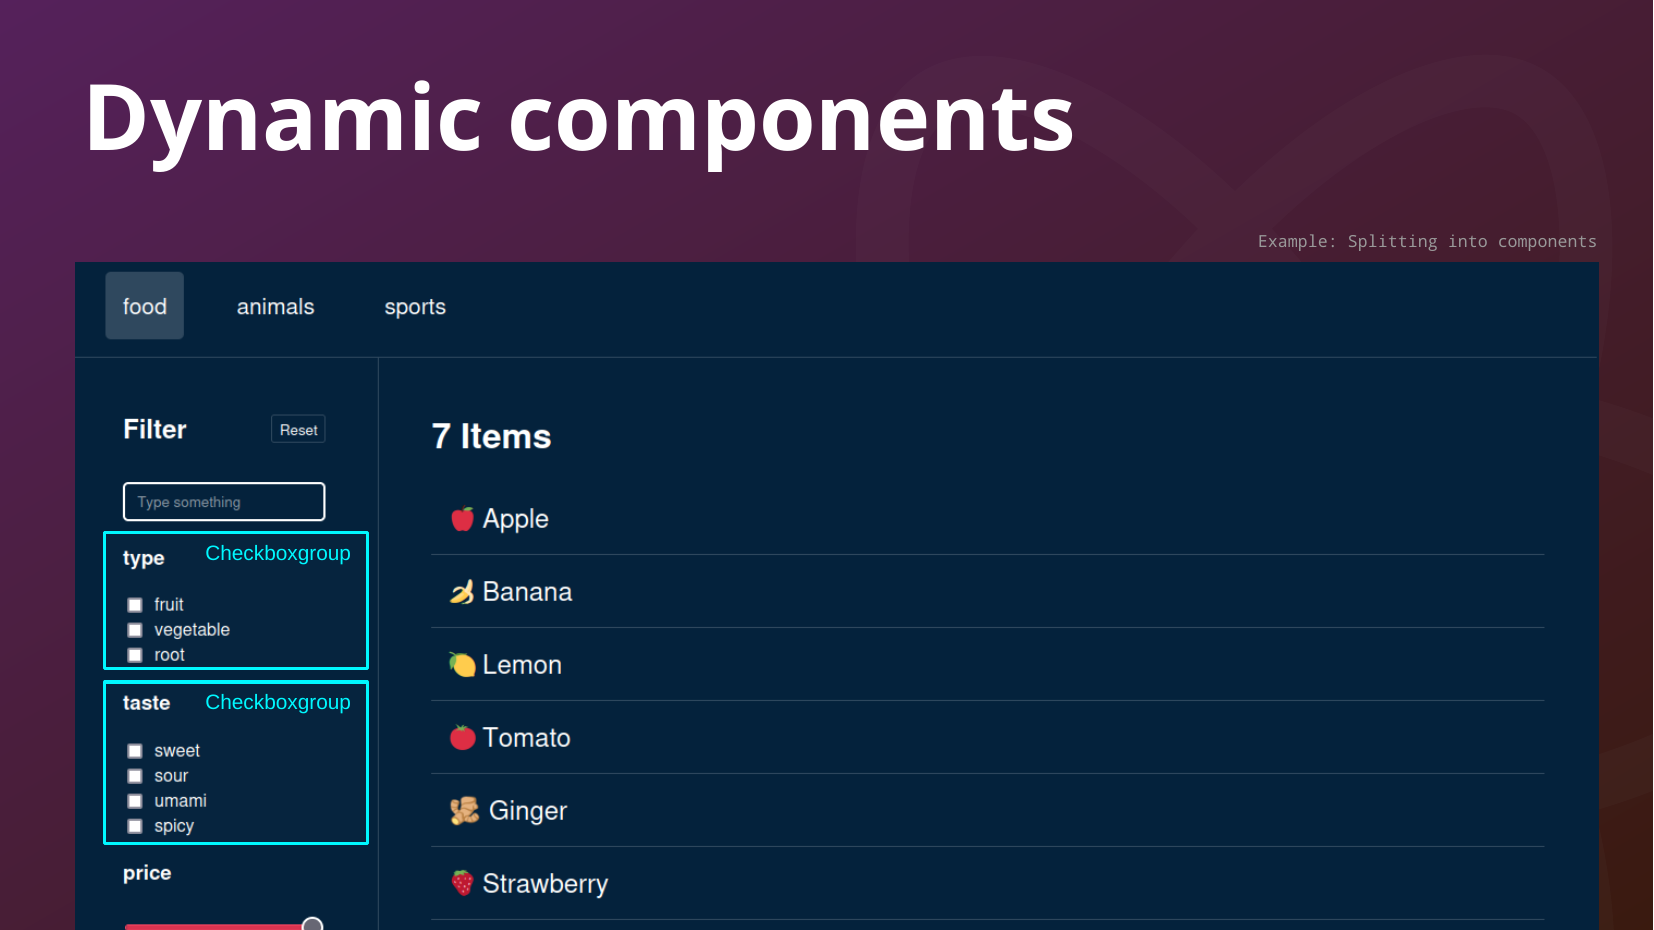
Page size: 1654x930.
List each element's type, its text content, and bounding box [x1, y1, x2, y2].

title Dynamic components [82, 37, 1571, 193]
text_box Checkboxgroup [104, 532, 368, 669]
text_box Checkboxgroup [104, 681, 368, 844]
text_box Example: Splitting into components [1188, 225, 1613, 279]
picture [75, 262, 1599, 930]
